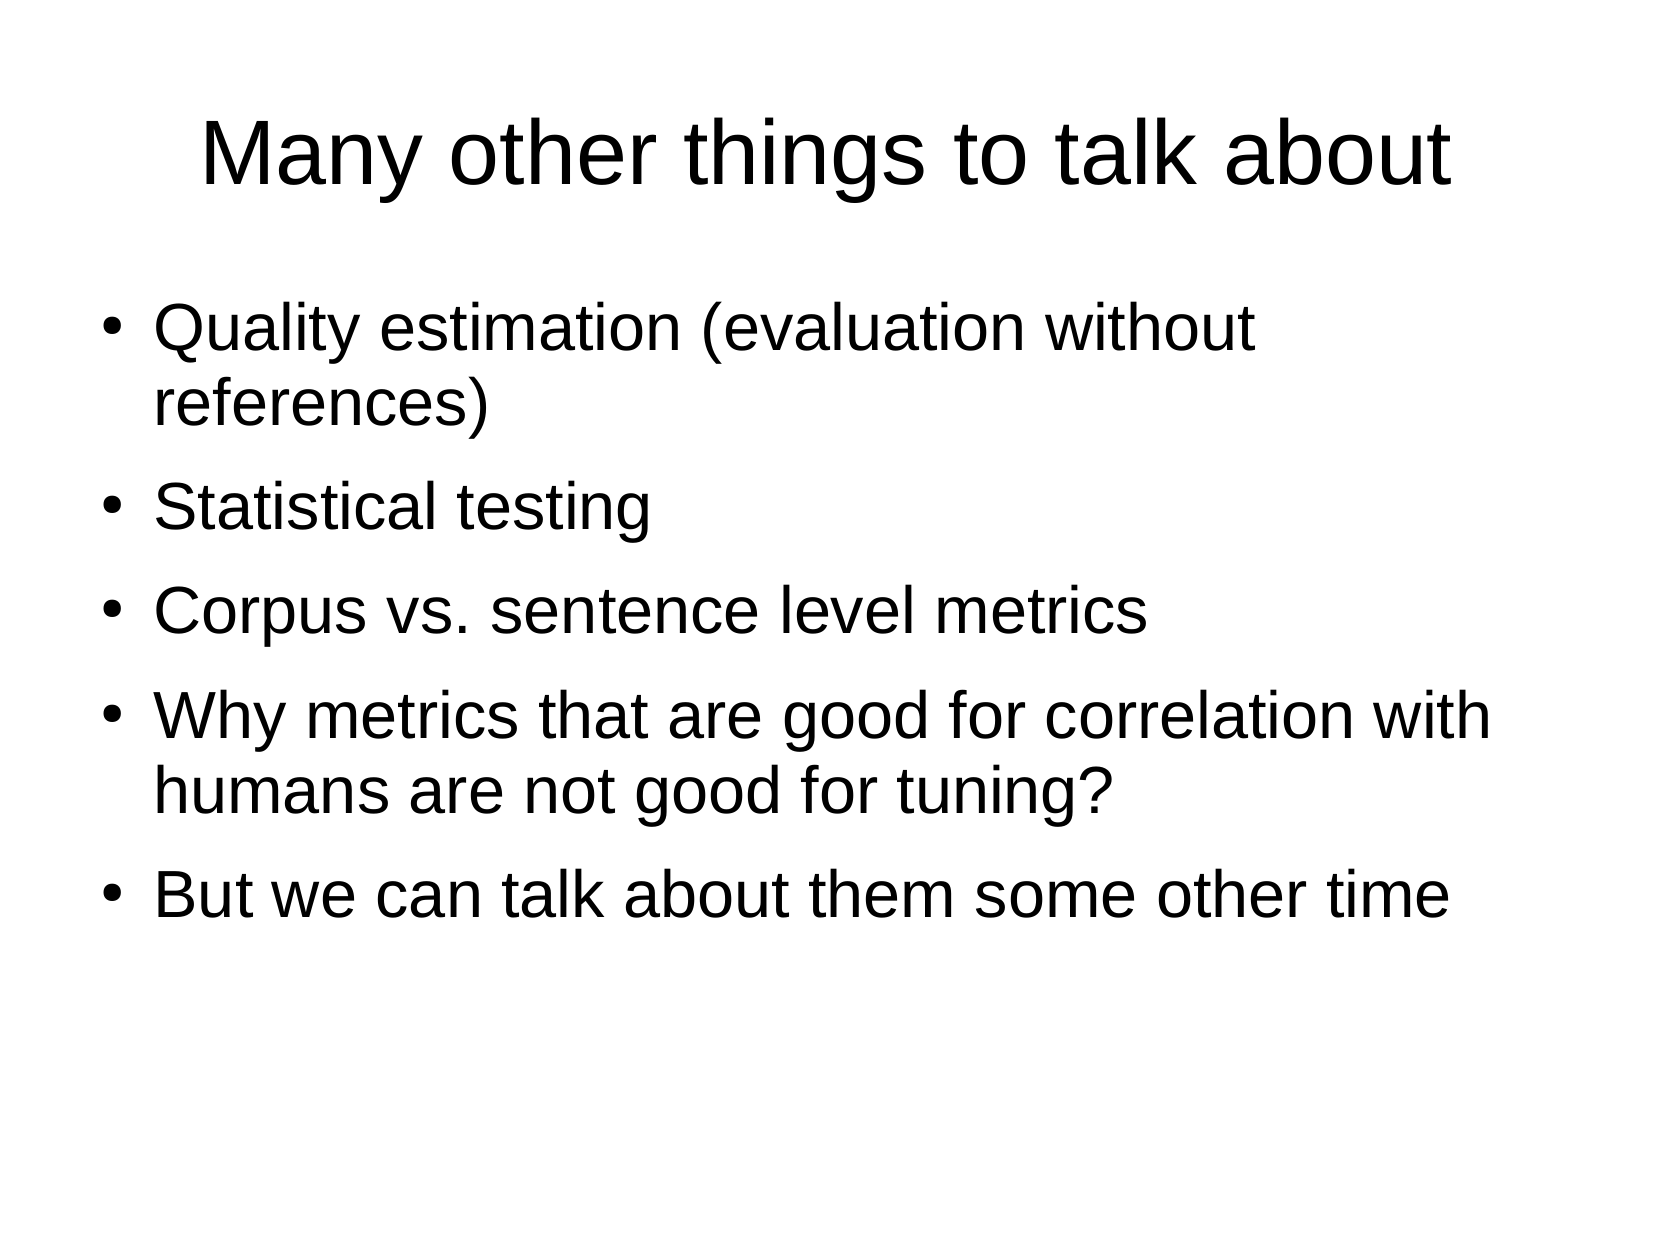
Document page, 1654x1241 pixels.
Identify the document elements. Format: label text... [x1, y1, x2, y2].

title Many other things to talk about [82, 49, 1571, 257]
list Quality estimation (evaluation without references) Statistical testing Corpus vs. sentence level metrics Why metrics that are good for correlation with humans are not good for tuning? But we can talk about them some other time [82, 290, 1571, 1010]
